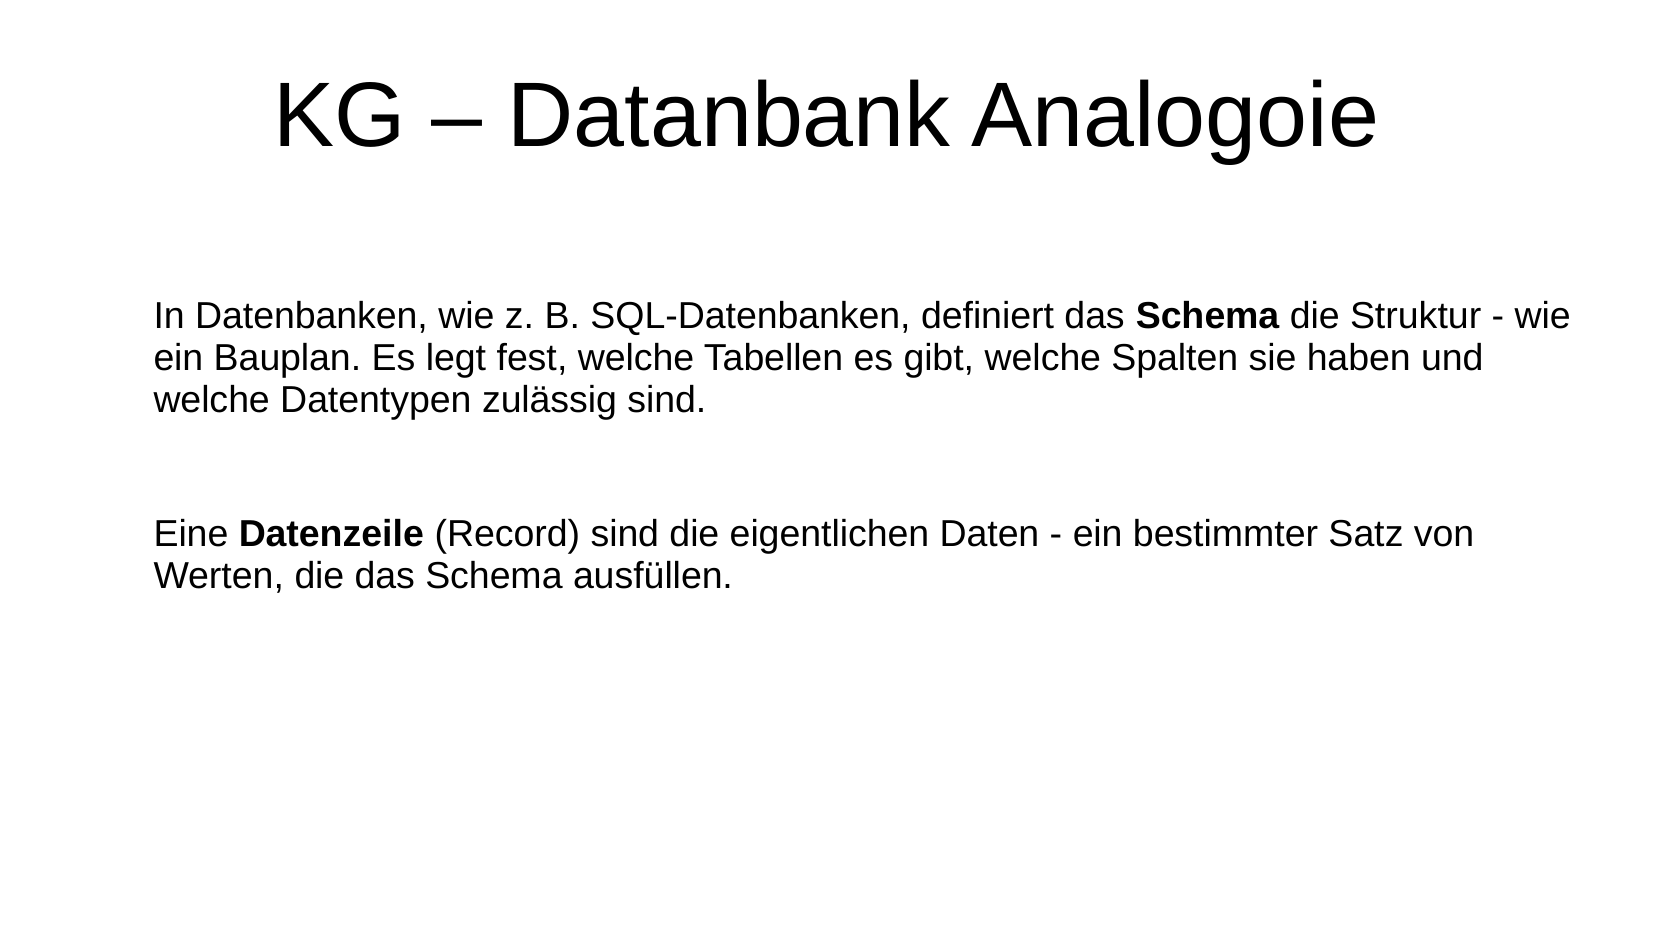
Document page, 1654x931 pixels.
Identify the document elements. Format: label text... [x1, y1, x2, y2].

title KG – Datanbank Analogoie [82, 37, 1571, 193]
list In Datenbanken, wie z. B. SQL-Datenbanken, definiert das Schema die Struktur - wie ein Bauplan. Es legt fest, welche Tabellen es gibt, welche Spalten sie haben und welche Datentypen zulässig sind. Eine Datenzeile (Record) sind die eigentlichen Daten - ein bestimmter Satz von Werten, die das Schema ausfüllen. [82, 227, 1571, 768]
